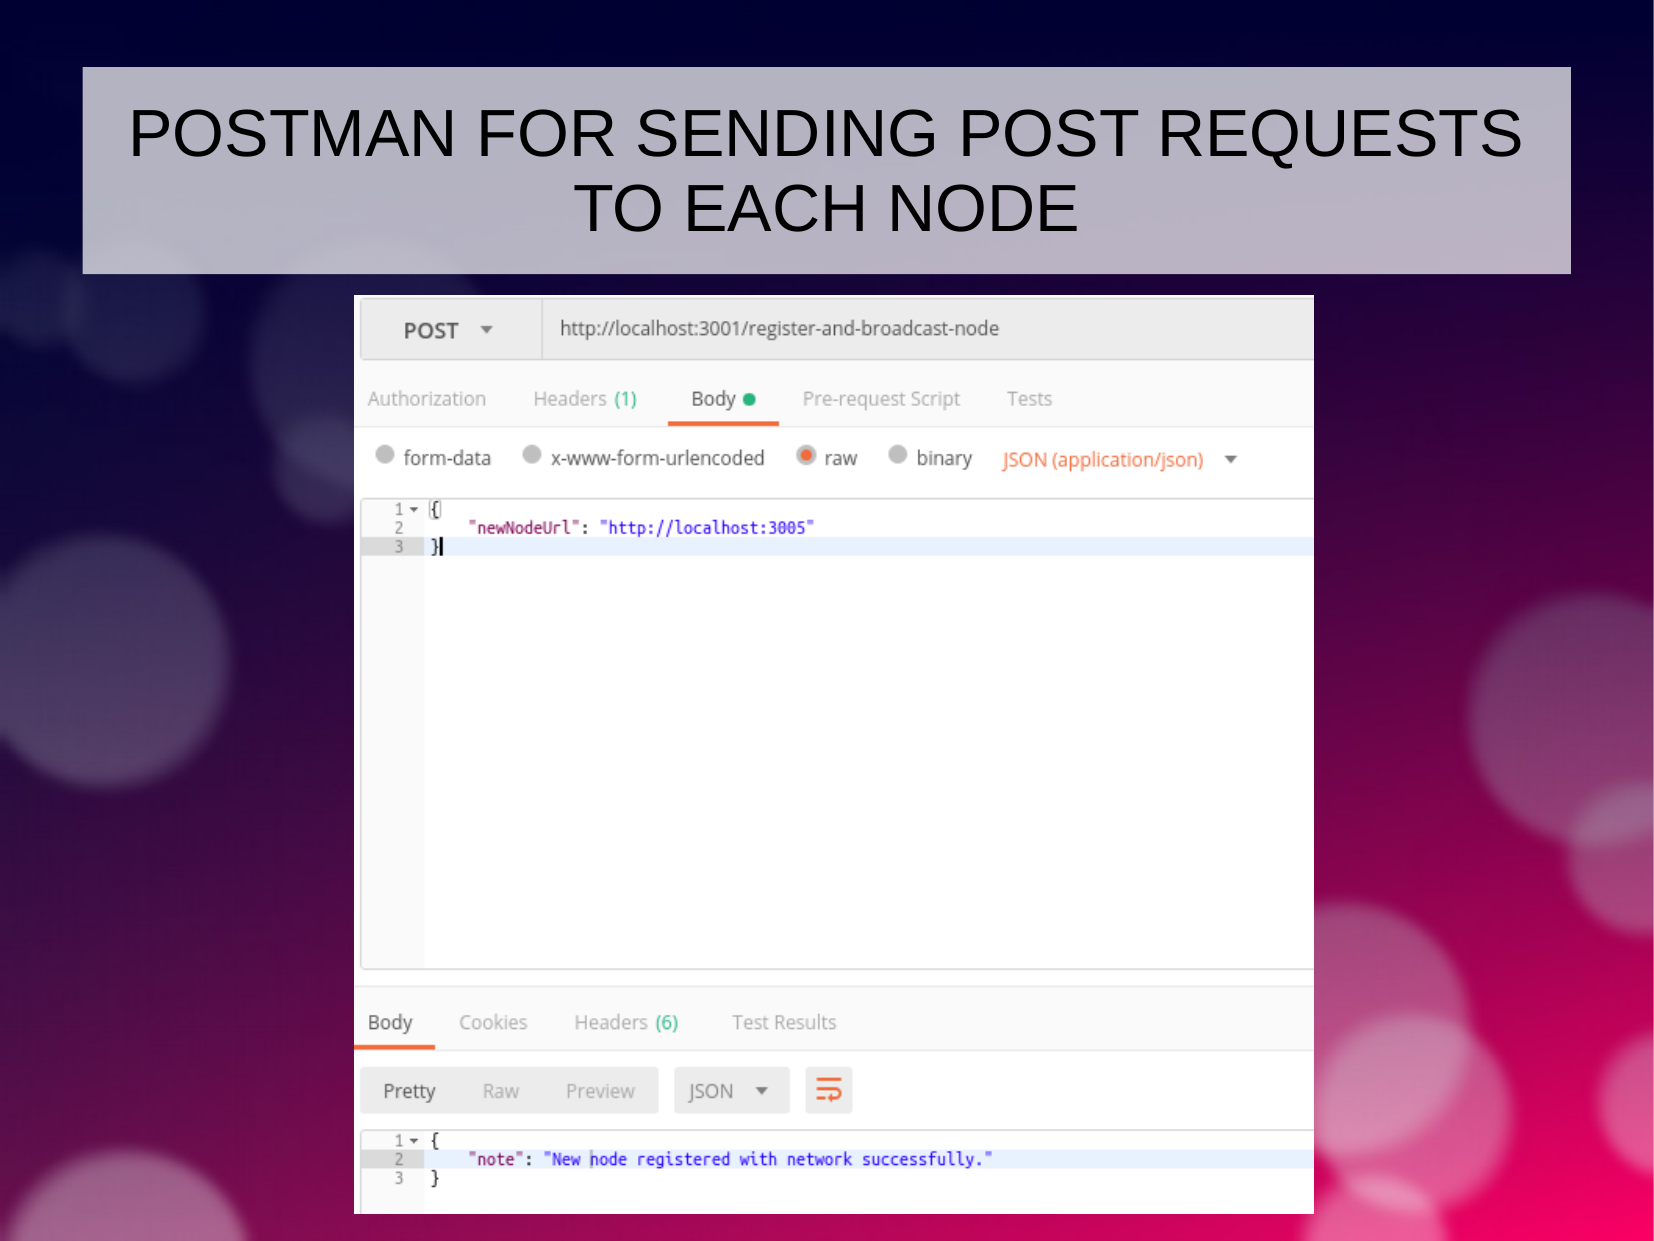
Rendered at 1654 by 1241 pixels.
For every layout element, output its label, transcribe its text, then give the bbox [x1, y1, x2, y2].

picture [0, 0, 1654, 1241]
title POSTMAN FOR SENDING POST REQUESTS TO EACH NODE [82, 67, 1571, 275]
